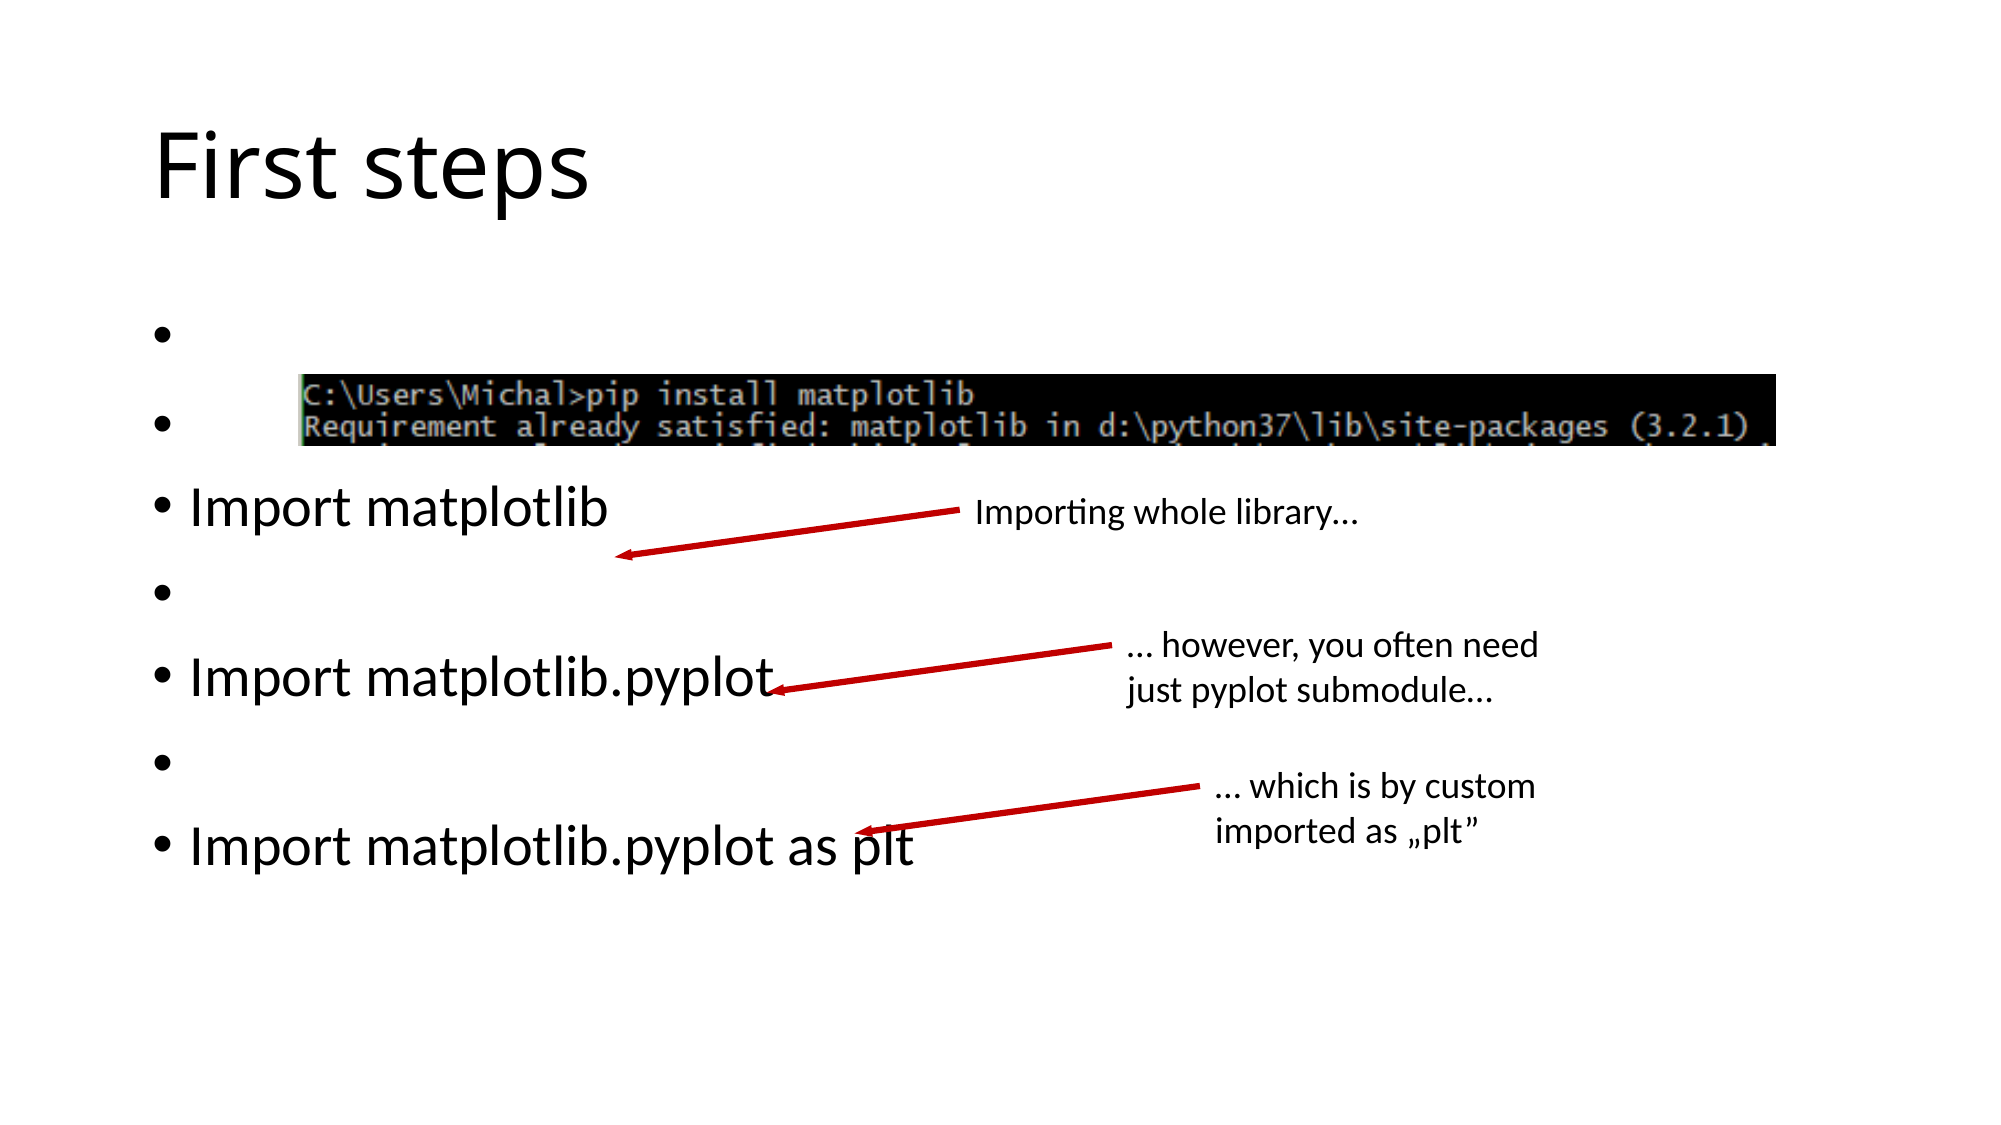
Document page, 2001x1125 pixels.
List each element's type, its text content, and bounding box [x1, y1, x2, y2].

picture [298, 375, 1776, 446]
list Import matplotlib Import matplotlib.pyplot Import matplotlib.pyplot as plt [137, 299, 1863, 1014]
title First steps [137, 59, 1863, 278]
text_box … which is by custom imported as „plt” [1199, 753, 1681, 860]
text_box … however, you often need just pyplot submodule… [1112, 612, 1593, 719]
text_box Importing whole library… [959, 479, 1441, 540]
